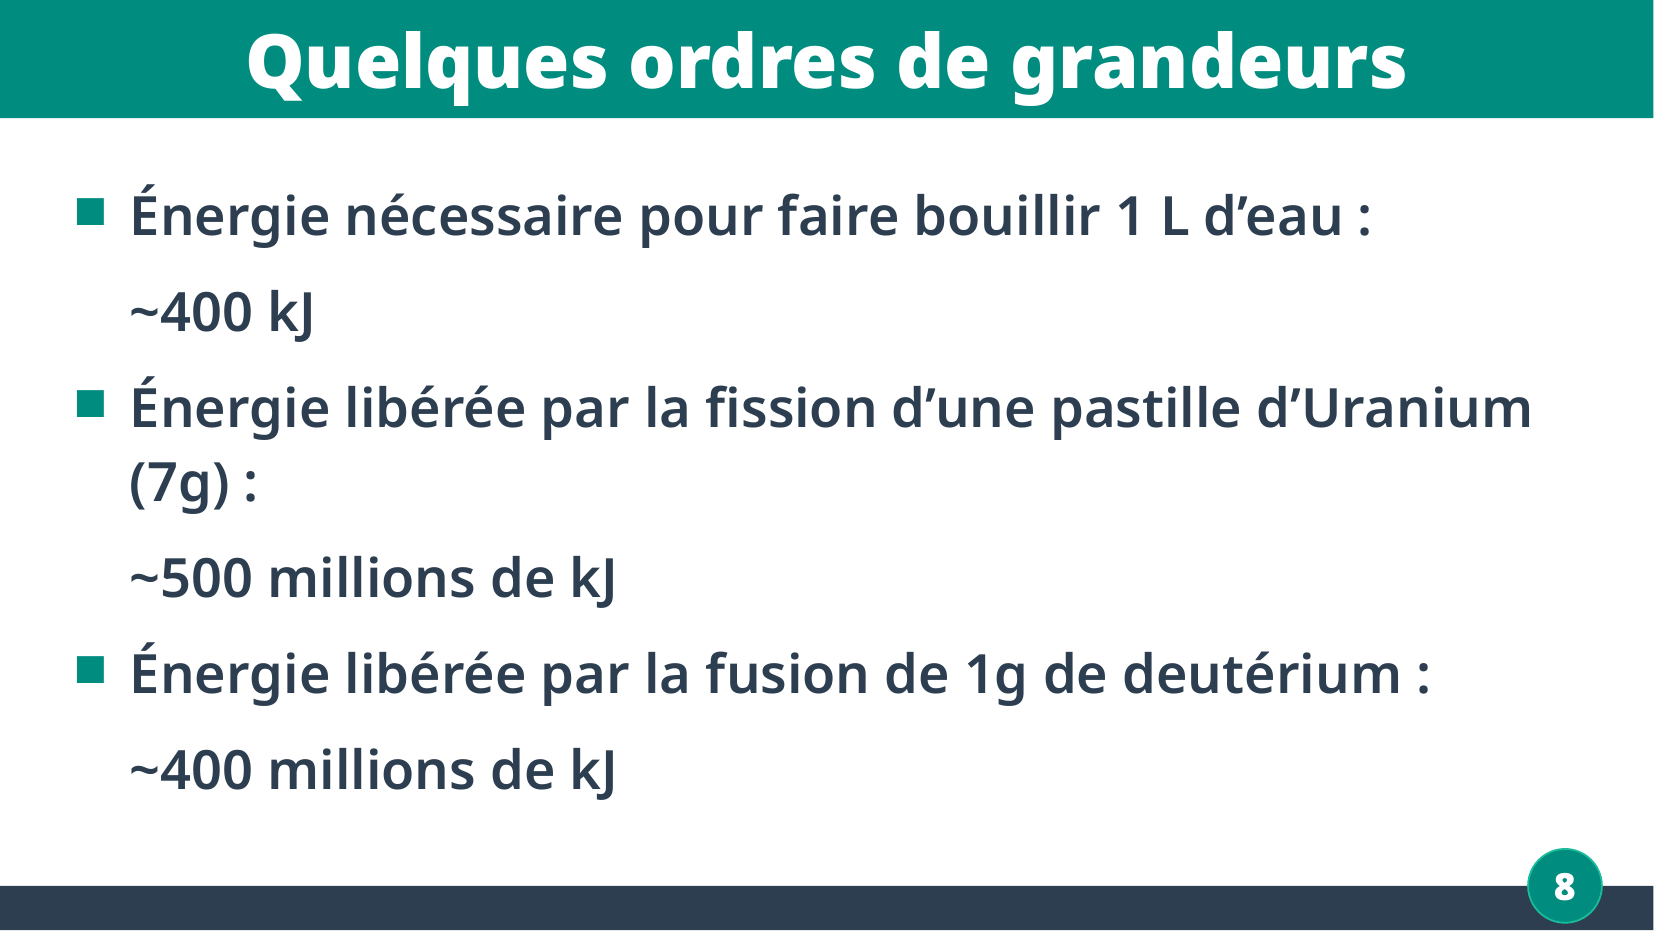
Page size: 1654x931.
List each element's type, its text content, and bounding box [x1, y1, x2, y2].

list Énergie nécessaire pour faire bouillir 1 L d’eau : ~400 kJ Énergie libérée par la fission d’une pastille d’Uranium (7g) : ~500 millions de kJ Énergie libérée par la fusion de 1g de deutérium : ~400 millions de kJ [59, 177, 1595, 864]
title Quelques ordres de grandeurs [59, 0, 1595, 118]
